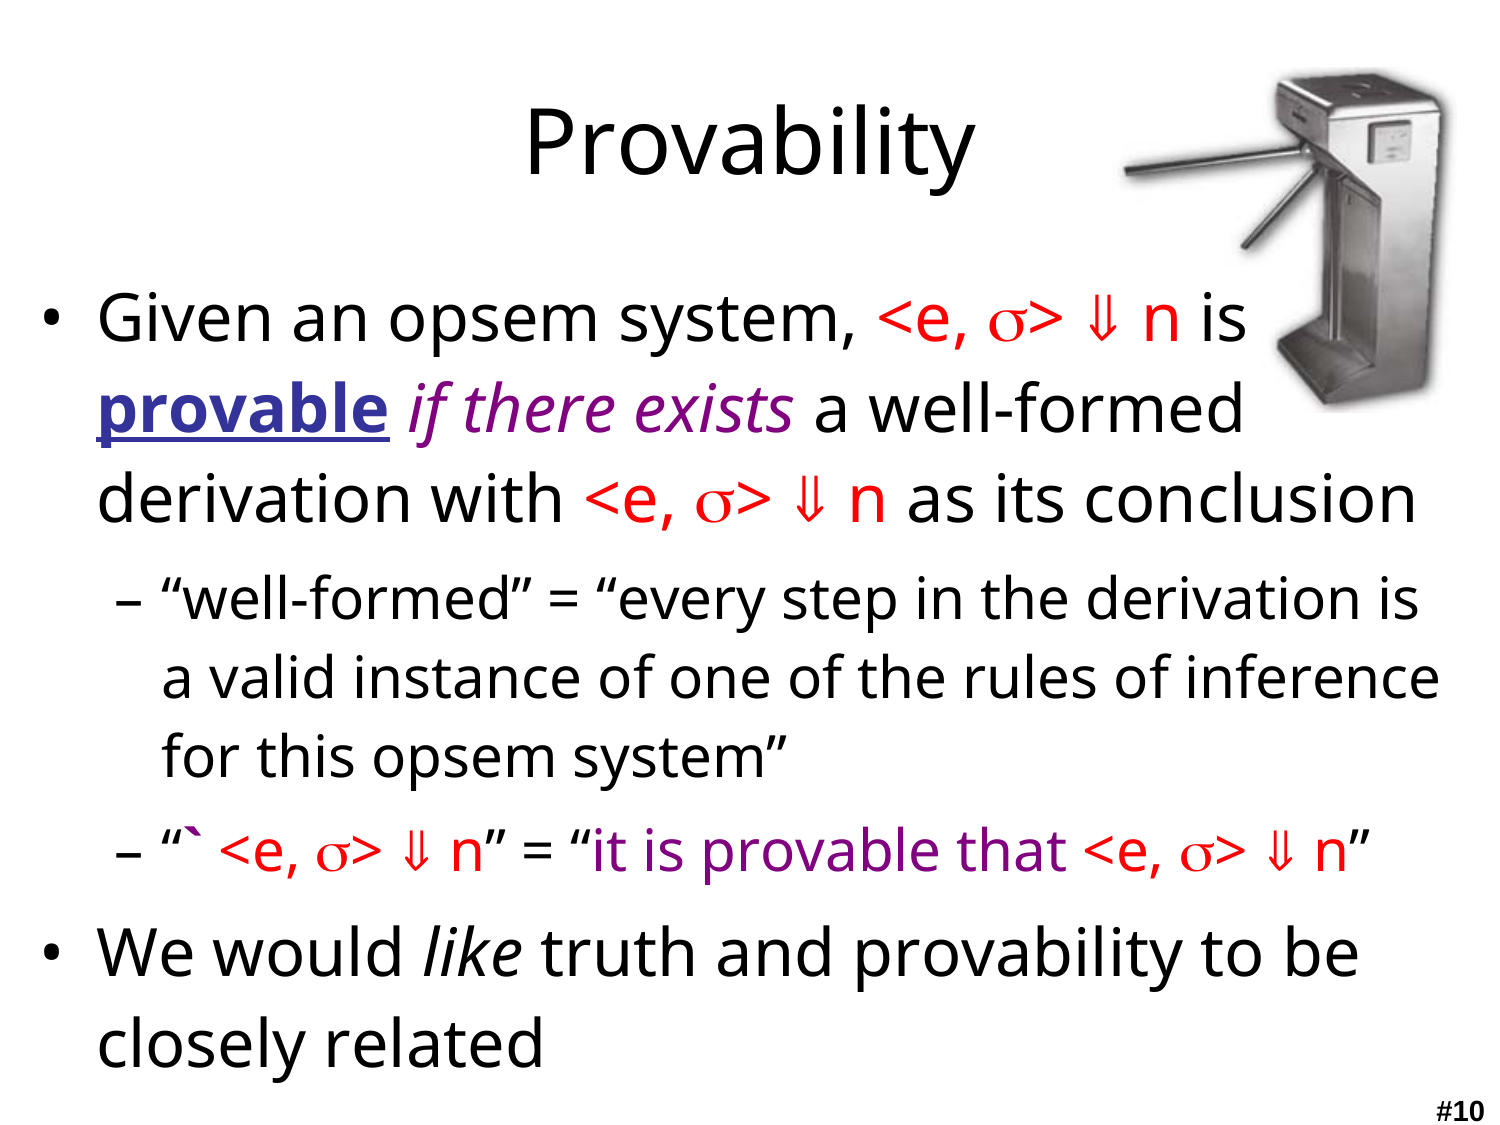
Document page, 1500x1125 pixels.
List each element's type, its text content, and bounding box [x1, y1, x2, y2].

list Given an opsem system, <e, >  n is provable if there exists a well-formed derivation with <e, >  n as its conclusion “well-formed” = “every step in the derivation is a valid instance of one of the rules of inference for this opsem system” “` <e, >  n” = “it is provable that <e, >  n” We would like truth and provability to be closely related [24, 262, 1476, 1092]
picture [1112, 67, 1457, 262]
title Provability [75, 45, 1426, 233]
